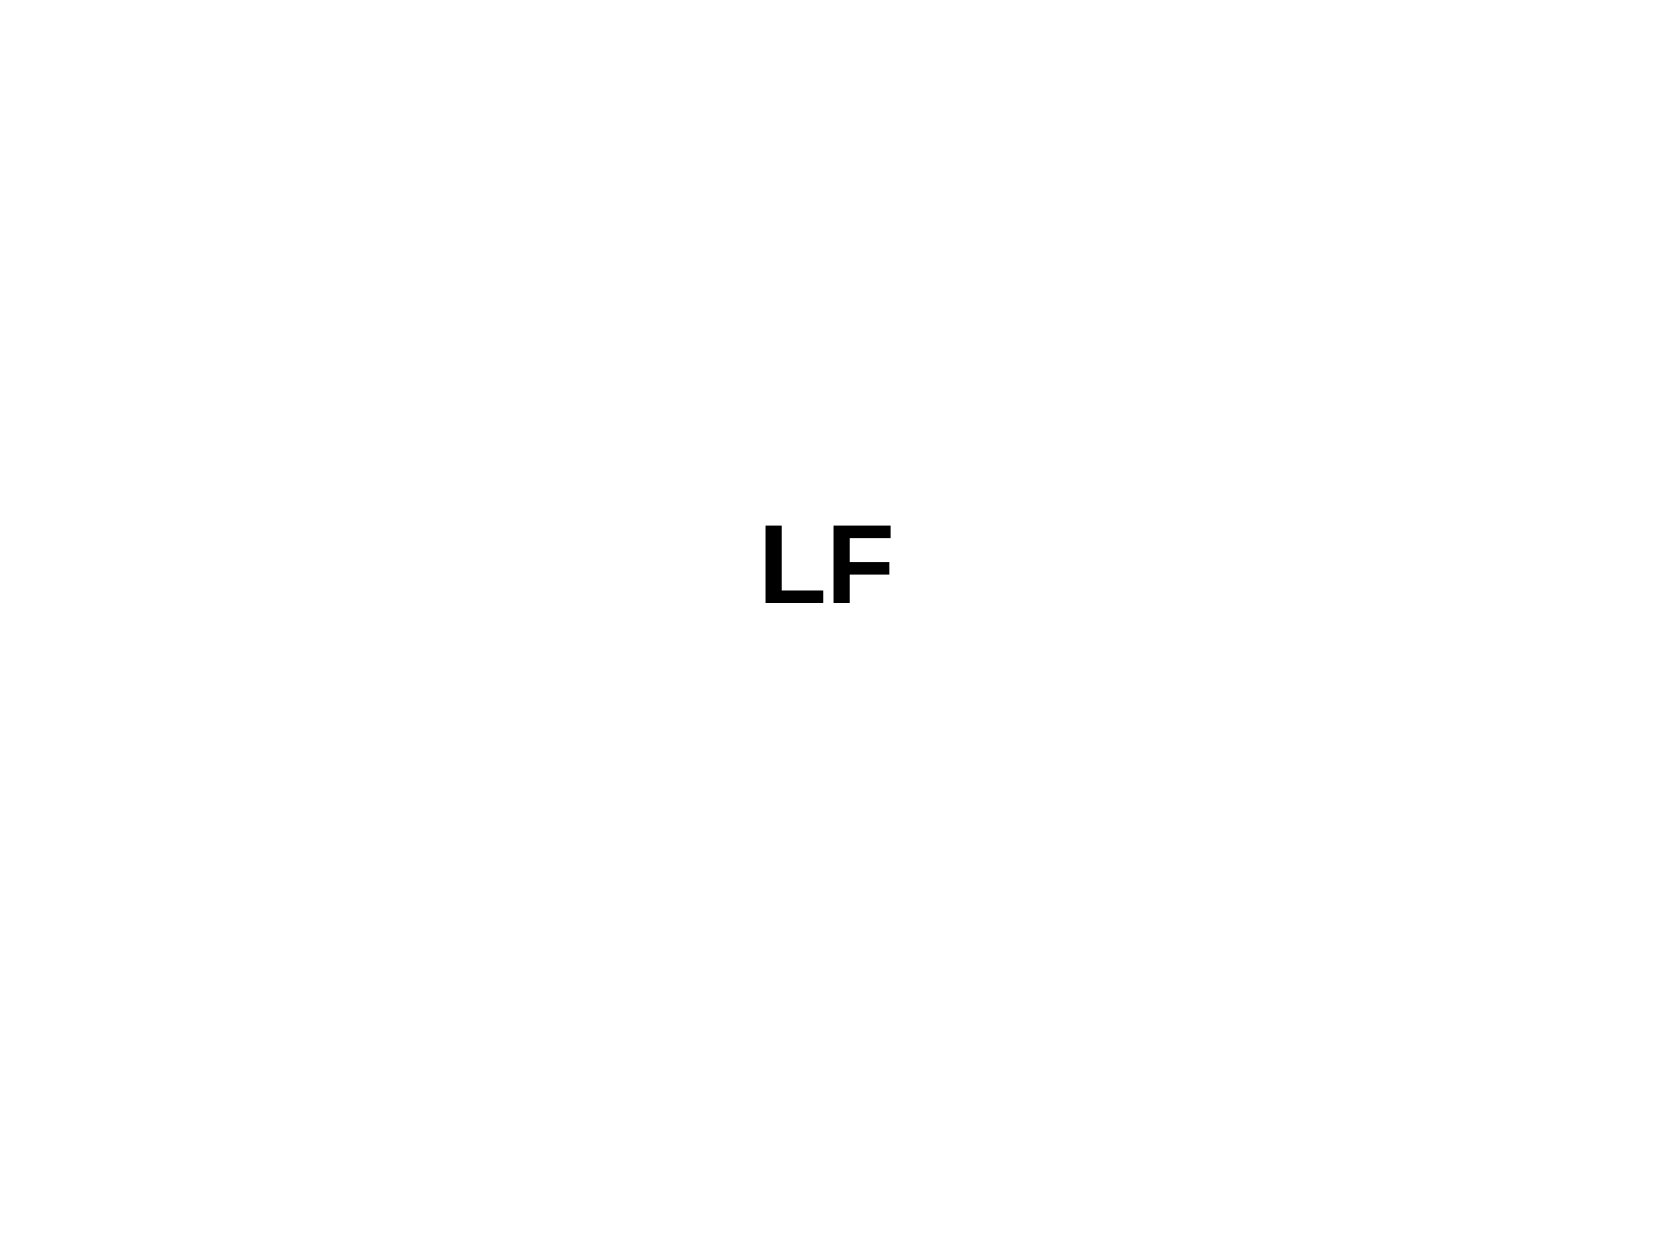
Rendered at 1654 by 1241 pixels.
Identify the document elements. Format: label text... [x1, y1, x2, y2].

title LF [82, 460, 1571, 668]
